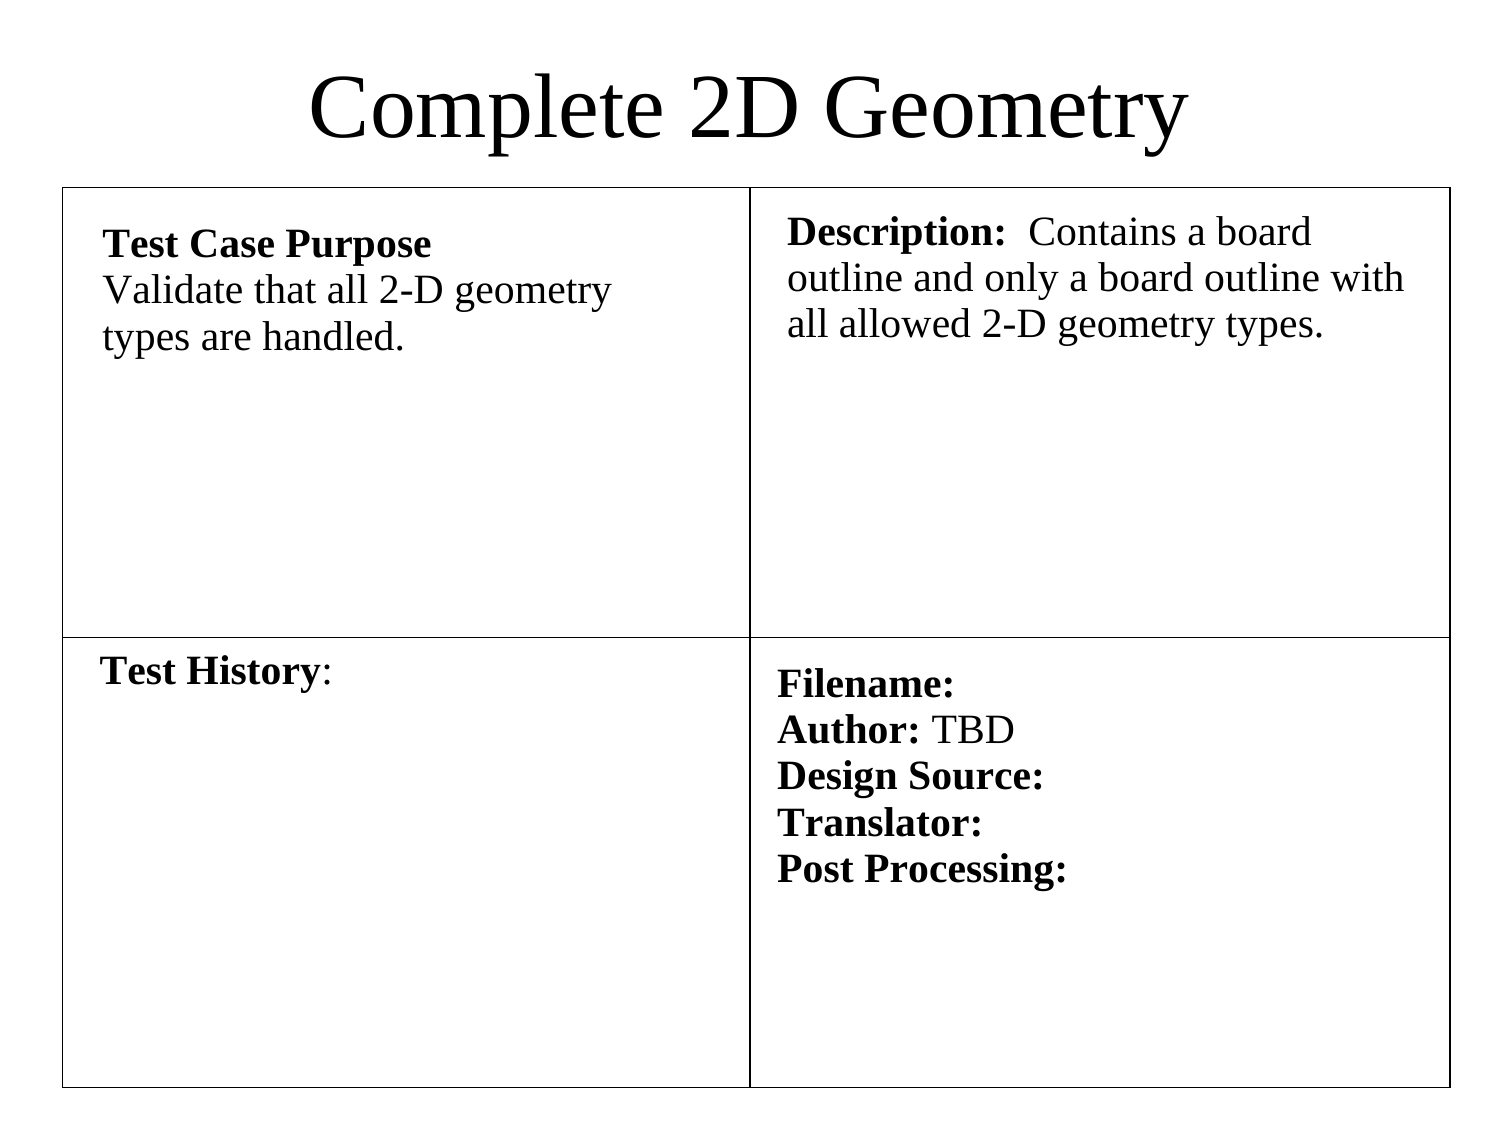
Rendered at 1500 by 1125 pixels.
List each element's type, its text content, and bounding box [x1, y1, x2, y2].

text_box Test Case Purpose Validate that all 2-D geometry types are handled. [87, 212, 676, 367]
text_box Filename: Author: TBD Design Source: Translator: Post Processing: [762, 652, 1084, 1010]
text_box Test History: [84, 639, 348, 702]
text_box Description: Contains a board outline and only a board outline with all allowed 2-D geometry types. [772, 200, 1426, 355]
title Complete 2D Geometry [112, 12, 1388, 201]
